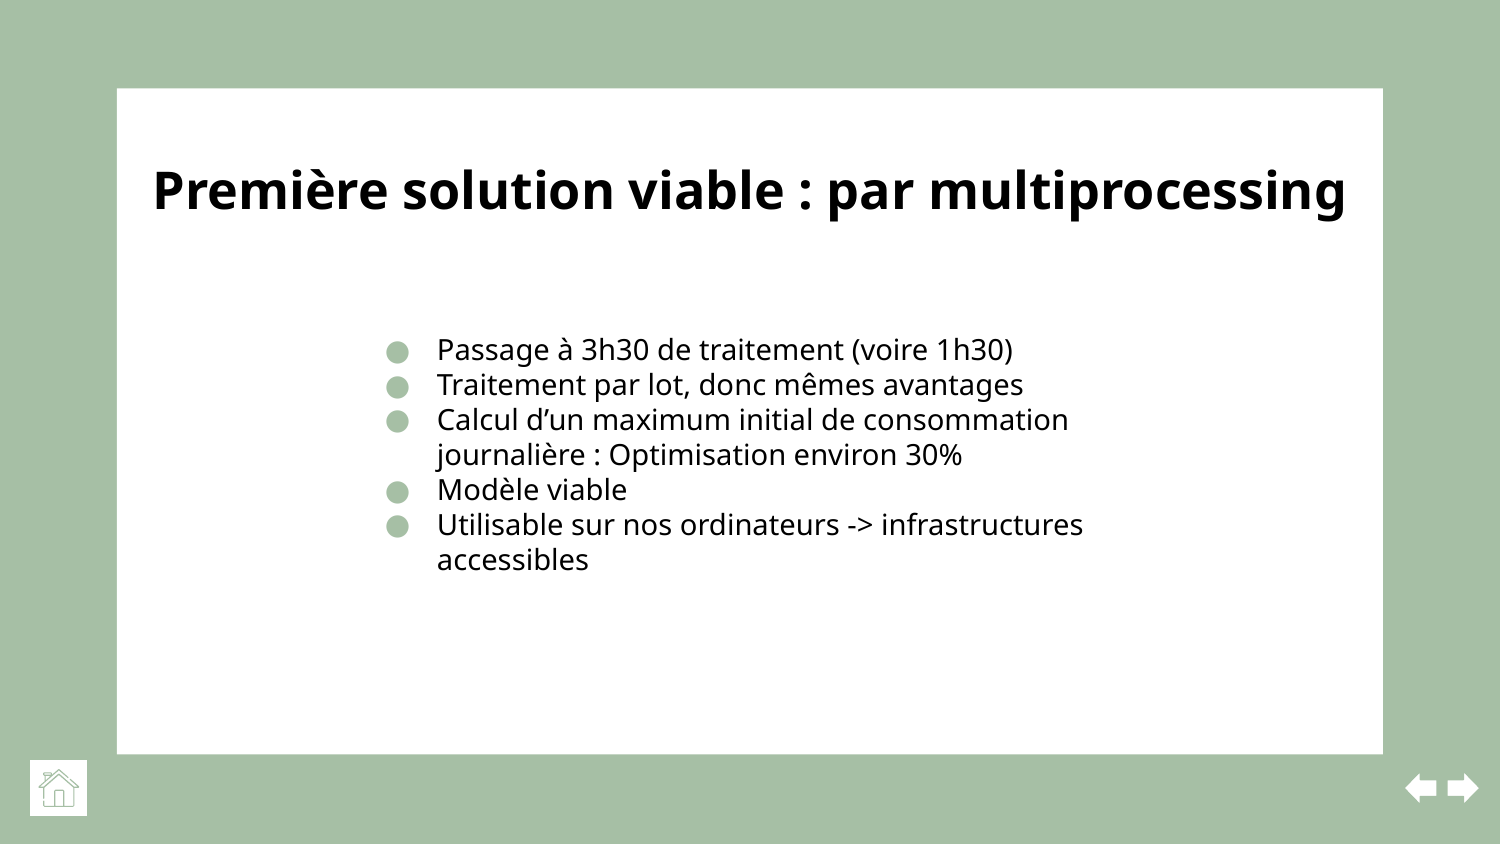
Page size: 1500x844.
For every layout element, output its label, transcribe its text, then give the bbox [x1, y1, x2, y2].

list Passage à 3h30 de traitement (voire 1h30) Traitement par lot, donc mêmes avantages Calcul d’un maximum initial de consommation journalière : Optimisation environ 30% Modèle viable Utilisable sur nos ordinateurs -> infrastructures accessibles [346, 316, 1154, 673]
text_box [1446, 770, 1481, 806]
text_box [1403, 771, 1438, 806]
title Première solution viable : par multiprocessing [116, 142, 1383, 233]
text_box [29, 758, 88, 818]
